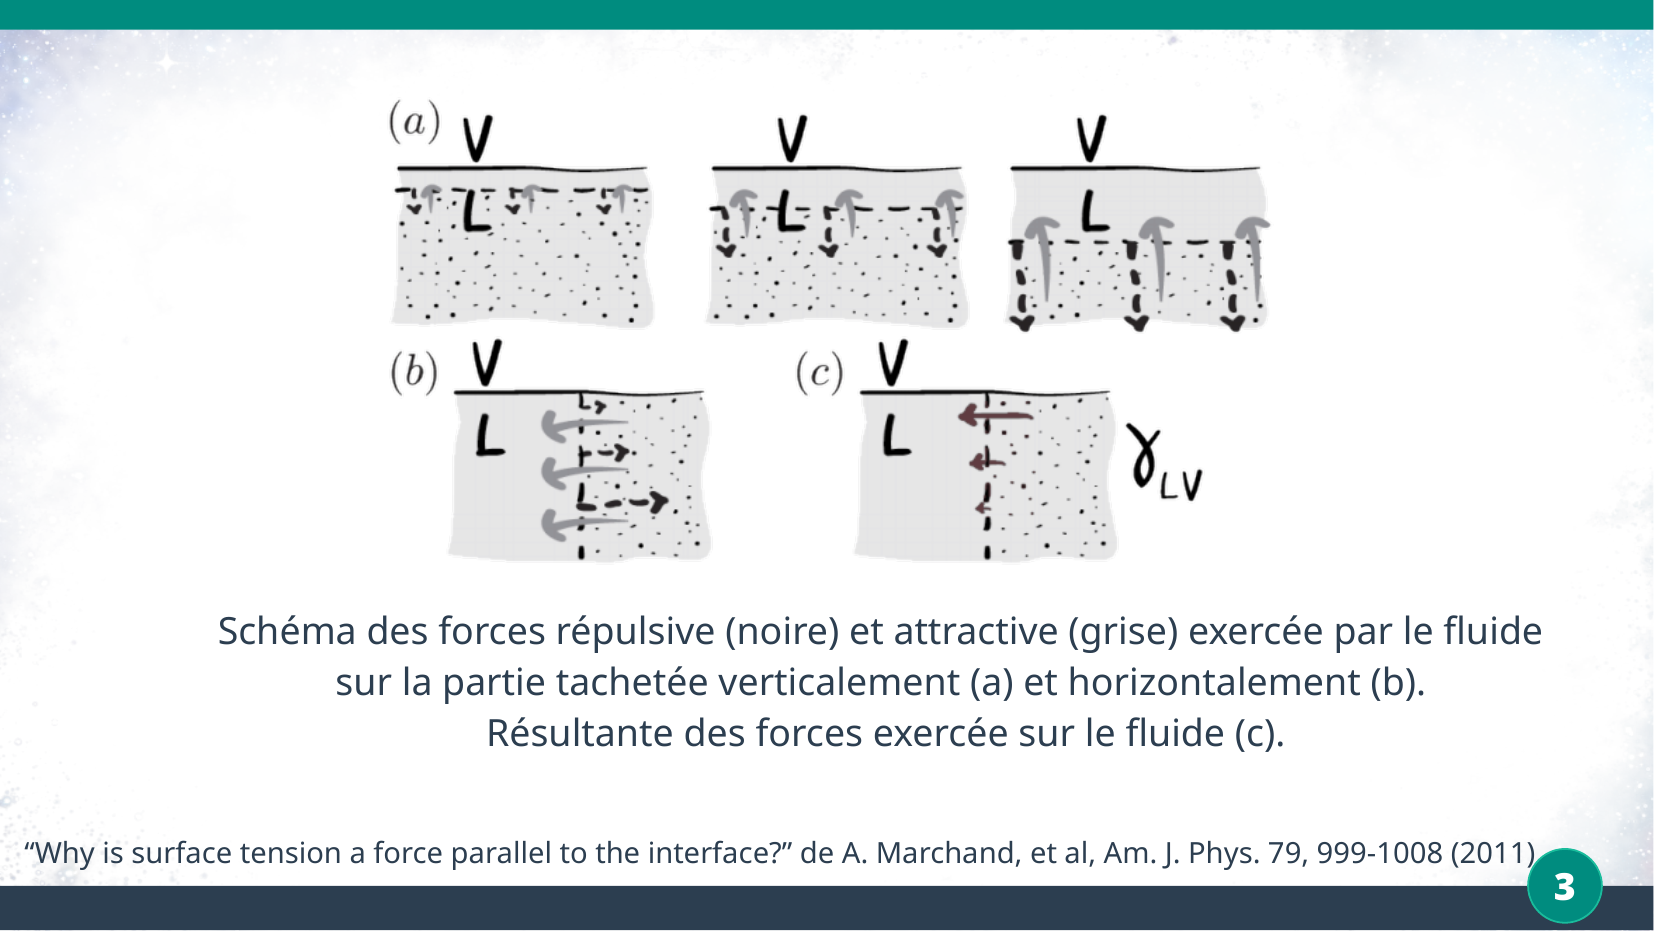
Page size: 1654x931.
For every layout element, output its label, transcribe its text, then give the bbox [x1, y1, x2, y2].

picture [0, 30, 1654, 885]
text_box Schéma des forces répulsive (noire) et attractive (grise) exercée par le fluide sur la partie tachetée verticalement (a) et horizontalement (b). Résultante des forces exercée sur le fluide (c). [203, 602, 1451, 760]
text_box “Why is surface tension a force parallel to the interface?” de A. Marchand, et al, Am. J. Phys. 79, 999-1008 (2011) [9, 826, 1421, 879]
